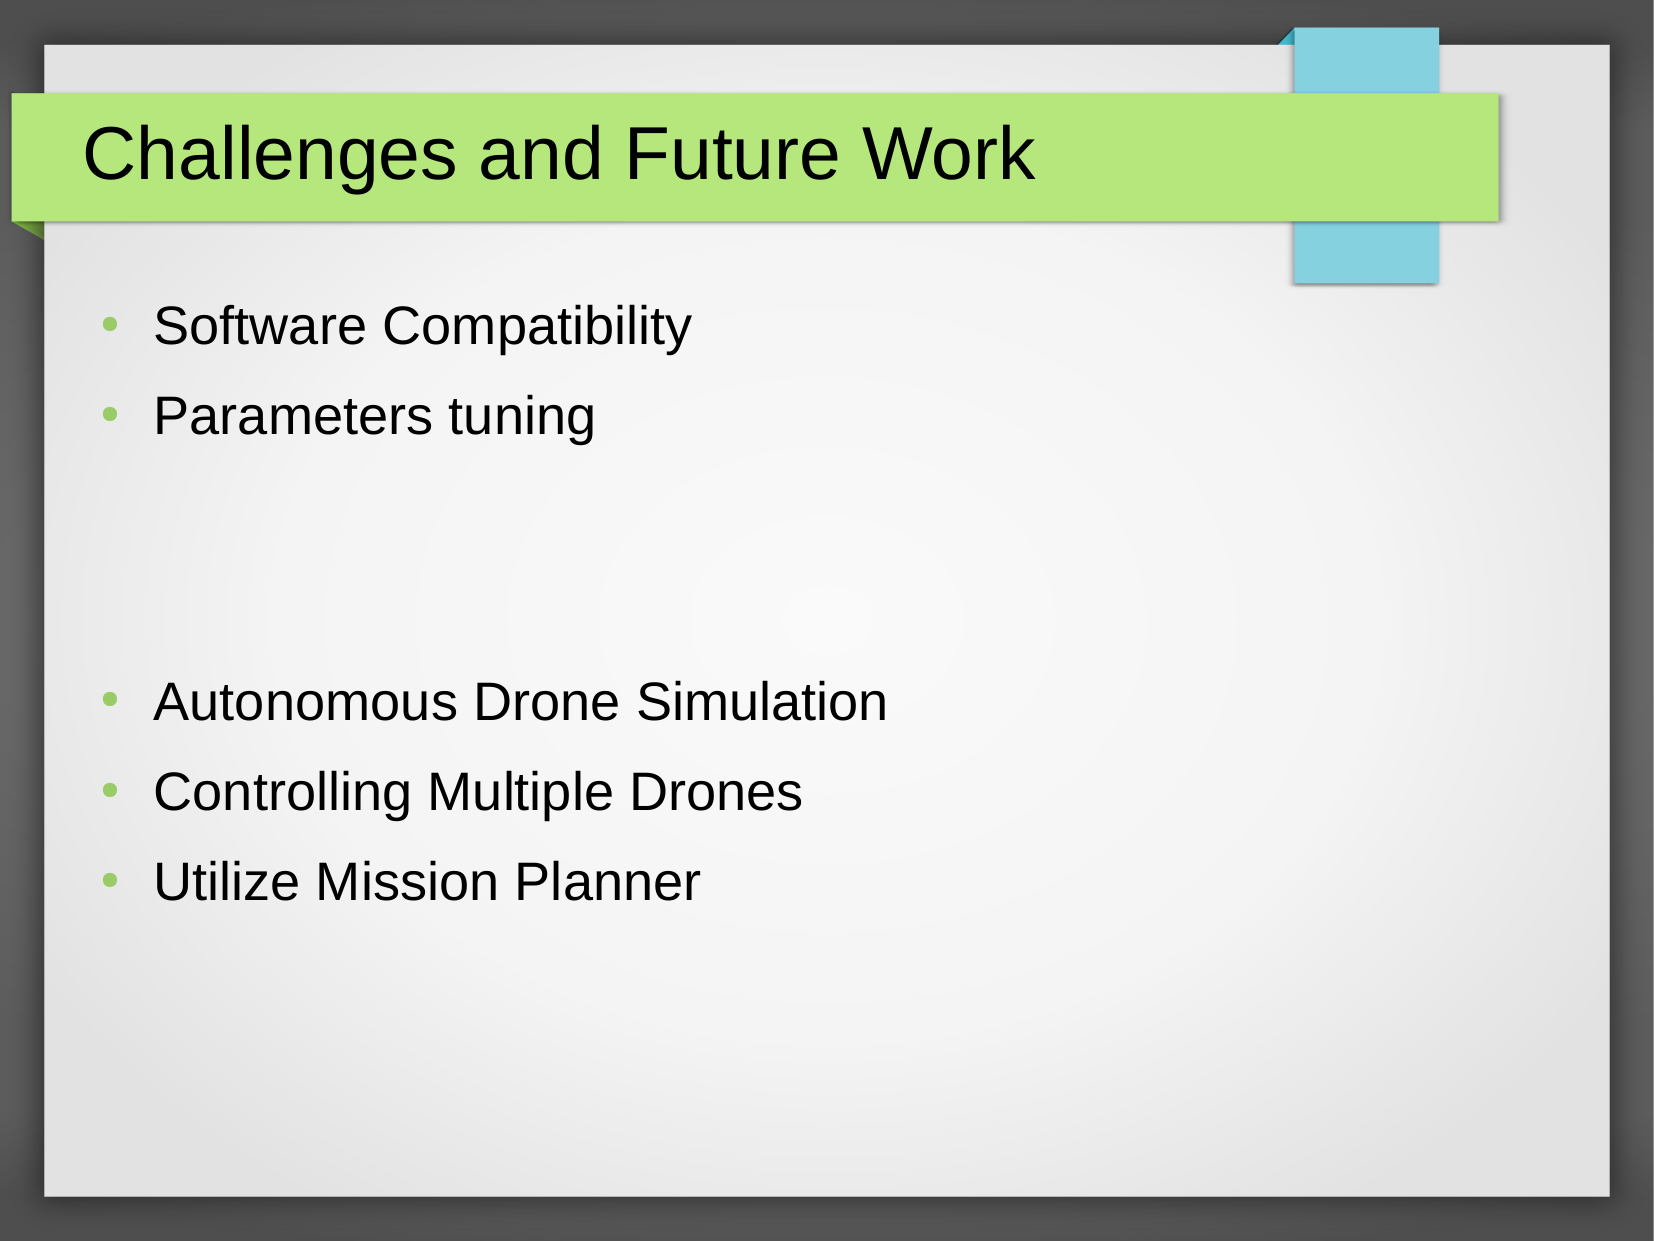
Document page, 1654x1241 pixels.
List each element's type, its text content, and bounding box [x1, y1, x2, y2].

picture [0, 0, 1654, 1241]
title Challenges and Future Work [82, 94, 1264, 213]
list Autonomous Drone Simulation Controlling Multiple Drones Utilize Mission Planner [82, 670, 1571, 1015]
list Software Compatibility Parameters tuning [82, 295, 1571, 466]
